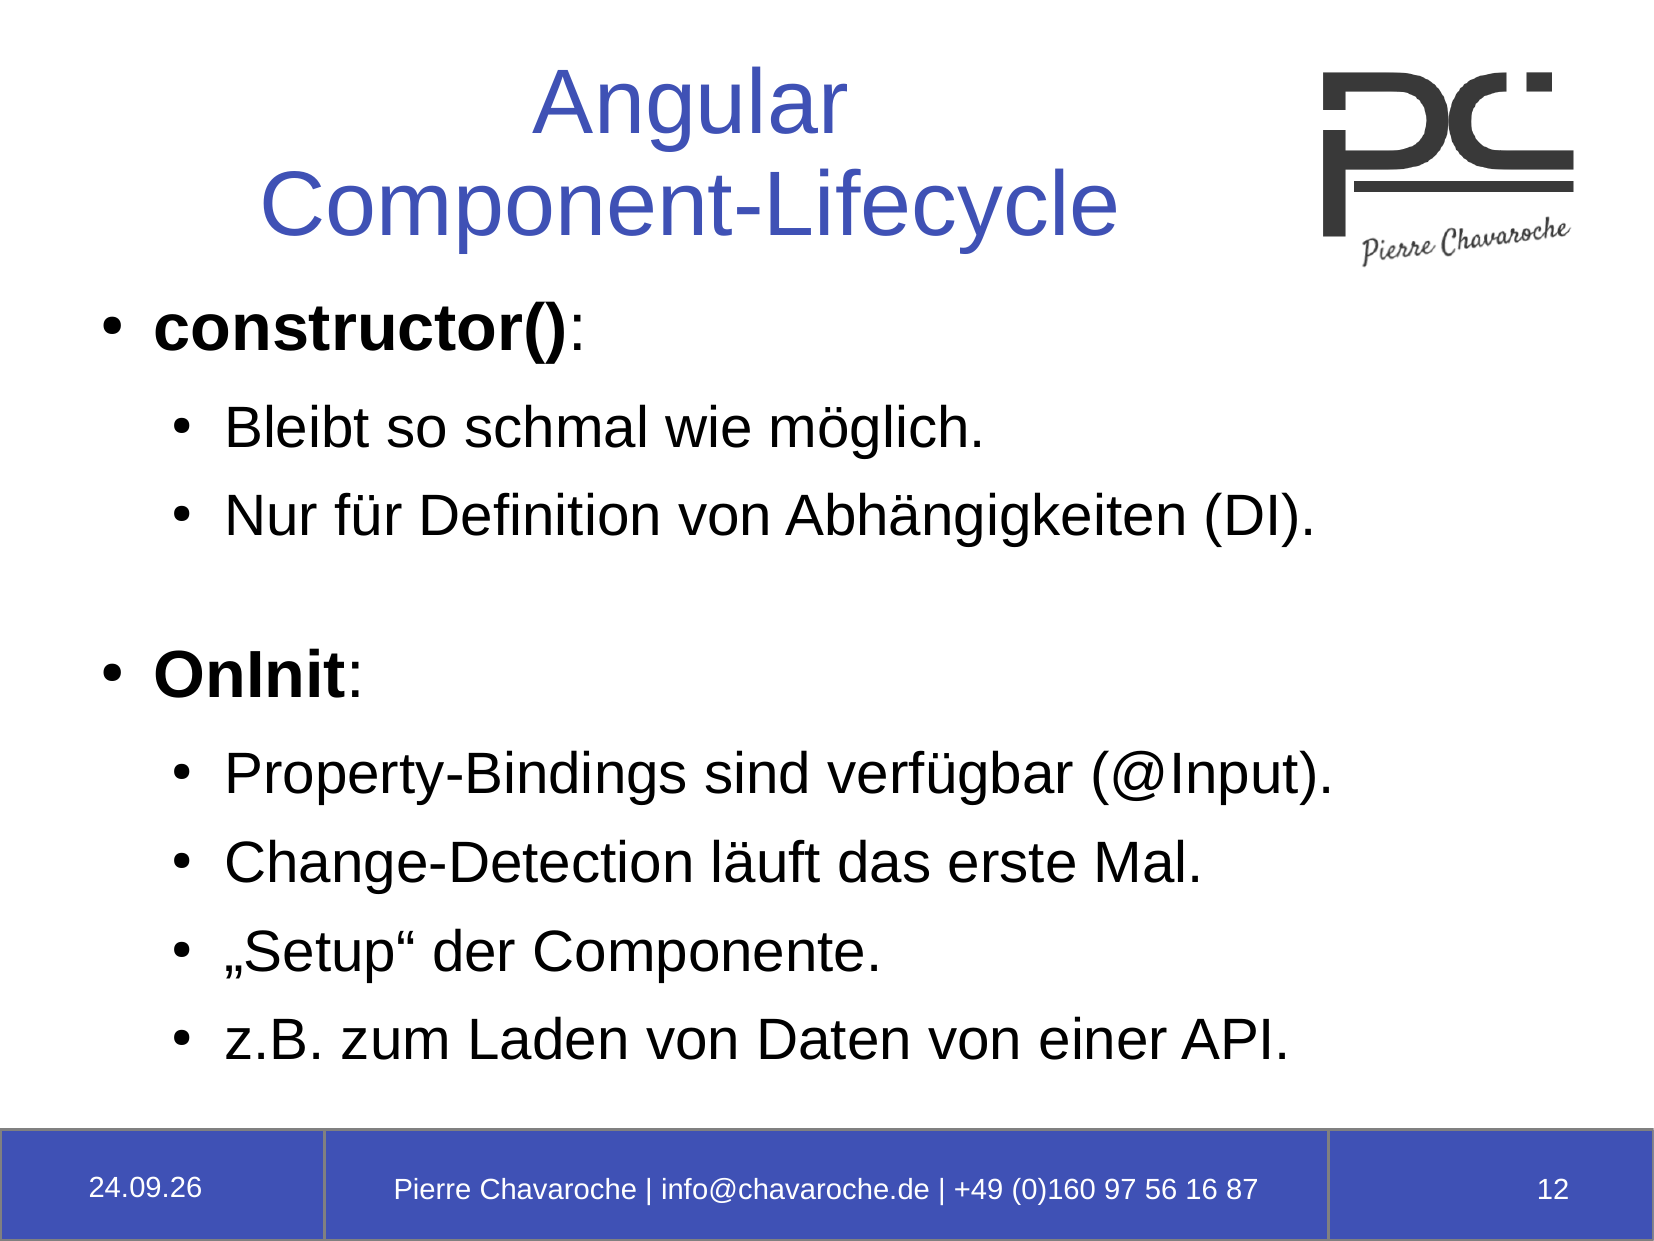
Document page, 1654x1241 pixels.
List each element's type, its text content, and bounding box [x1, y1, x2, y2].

title Angular Component-Lifecycle [82, 49, 1300, 257]
picture [1307, 29, 1589, 311]
list constructor(): Bleibt so schmal wie möglich. Nur für Definition von Abhängigkeiten (DI). OnInit: Property-Bindings sind verfügbar (@Input). Change-Detection läuft das erste Mal. „Setup“ der Componente. z.B. zum Laden von Daten von einer API. [82, 290, 1571, 1109]
